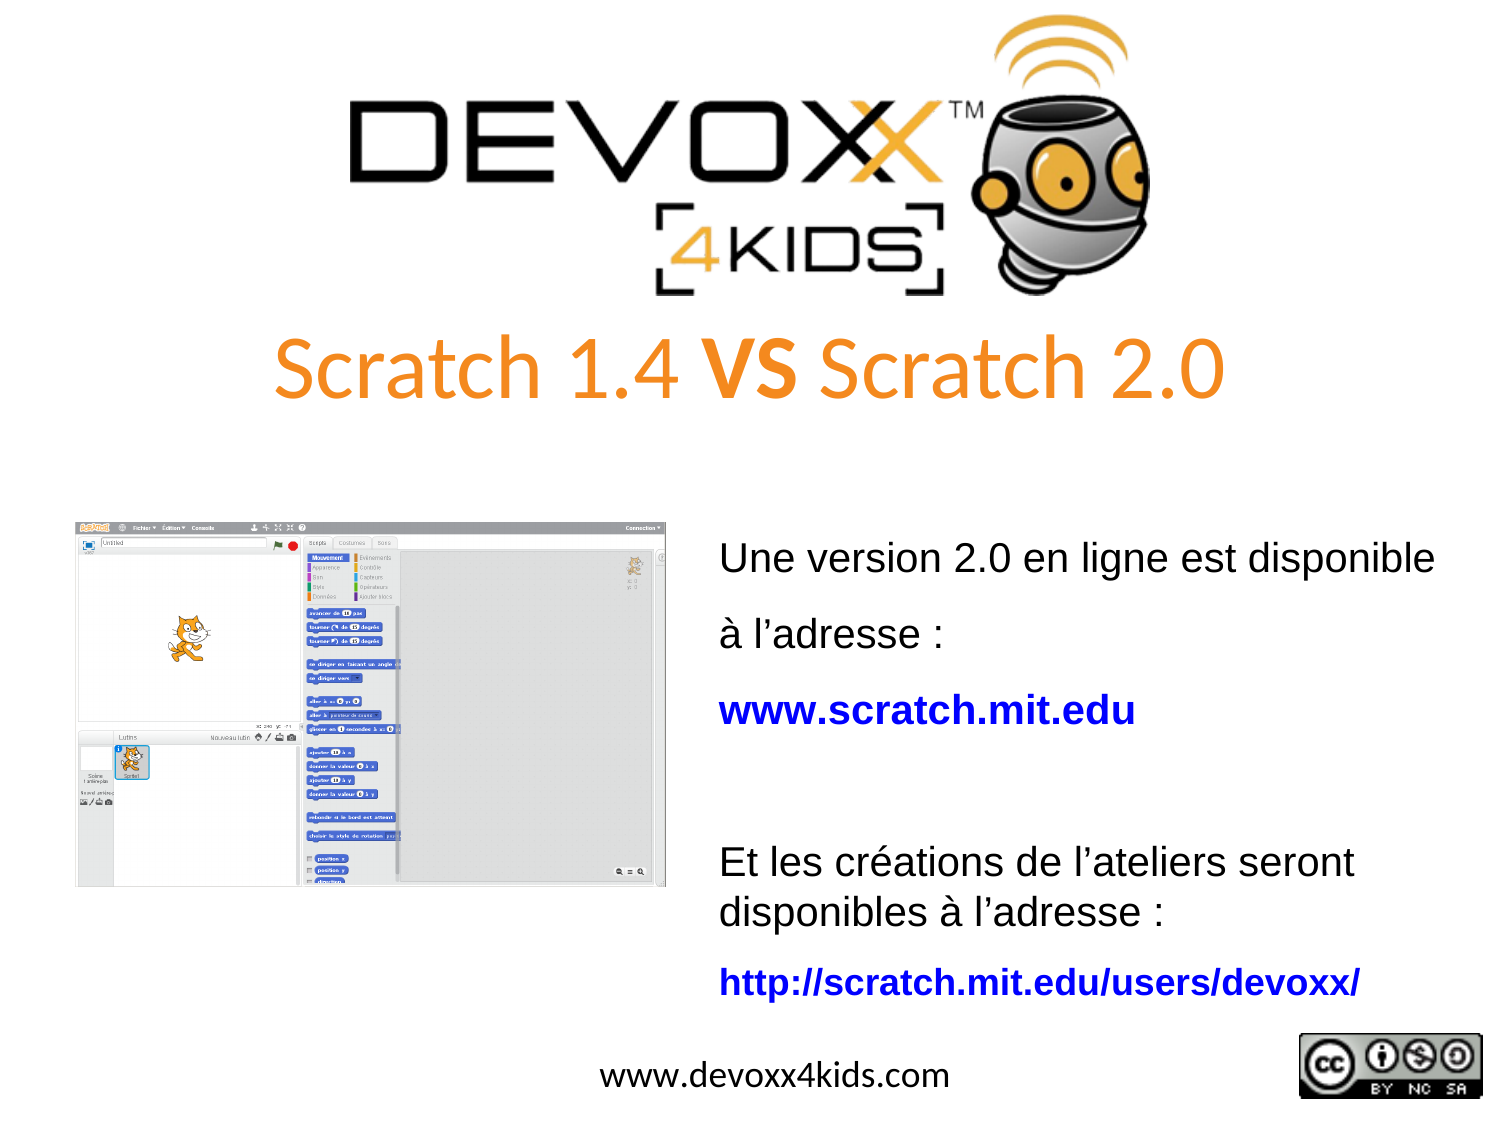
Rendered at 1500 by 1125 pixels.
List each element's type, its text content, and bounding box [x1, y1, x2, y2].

title Scratch 1.4 VS Scratch 2.0 [75, 299, 1426, 487]
picture [1299, 1033, 1483, 1099]
picture [75, 522, 666, 887]
picture [350, 14, 1150, 296]
text_box Une version 2.0 en ligne est disponible à l’adresse : www.scratch.mit.edu Et les créations de l’ateliers seront disponibles à l’adresse : http://scratch.mit.edu/users/devoxx/ [704, 522, 1479, 1011]
